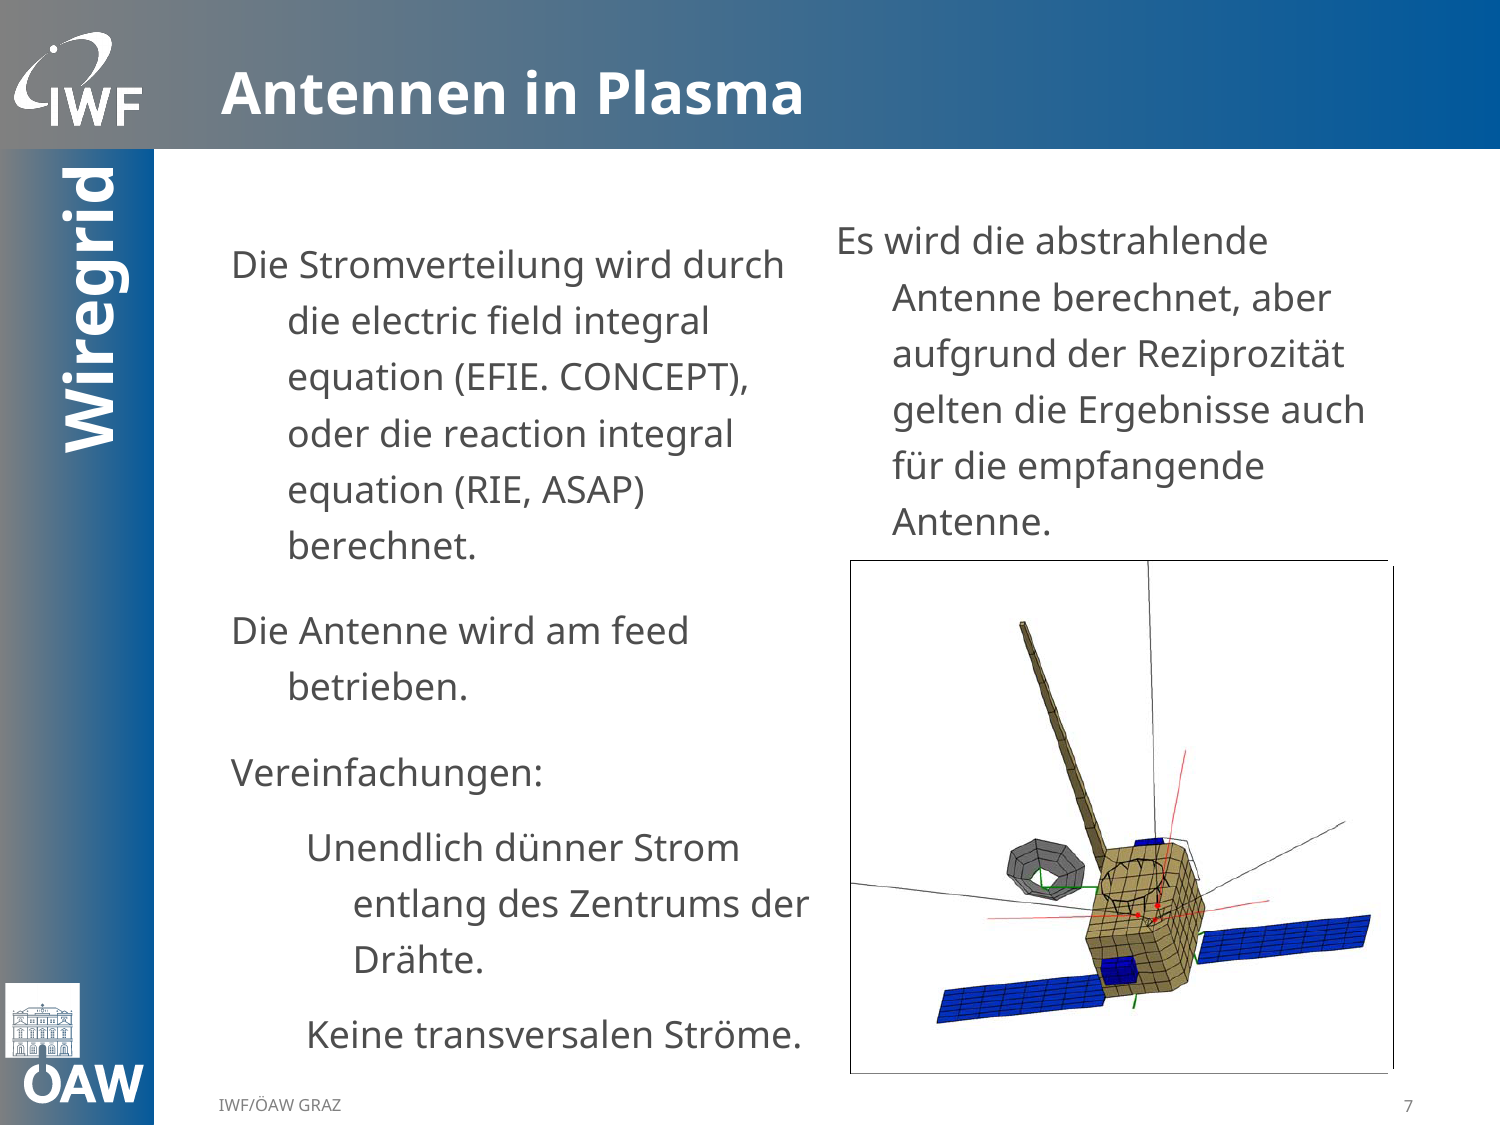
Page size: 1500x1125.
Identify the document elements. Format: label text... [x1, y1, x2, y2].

picture [8, 32, 154, 132]
list Es wird die abstrahlende Antenne berechnet, aber aufgrund der Reziprozität gelten die Ergebnisse auch für die empfangende Antenne. [820, 202, 1432, 532]
picture [5, 983, 154, 1105]
title Antennen in Plasma [206, 16, 1459, 176]
picture [850, 560, 1388, 1074]
list Die Stromverteilung wird durch die electric field integral equation (EFIE. CONCEPT), oder die reaction integral equation (RIE, ASAP) berechnet. Die Antenne wird am feed betrieben. Vereinfachungen: Unendlich dünner Strom entlang des Zentrums der Drähte. Keine transversalen Ströme. [215, 226, 827, 1034]
text_box Wiregrid [29, 148, 154, 959]
